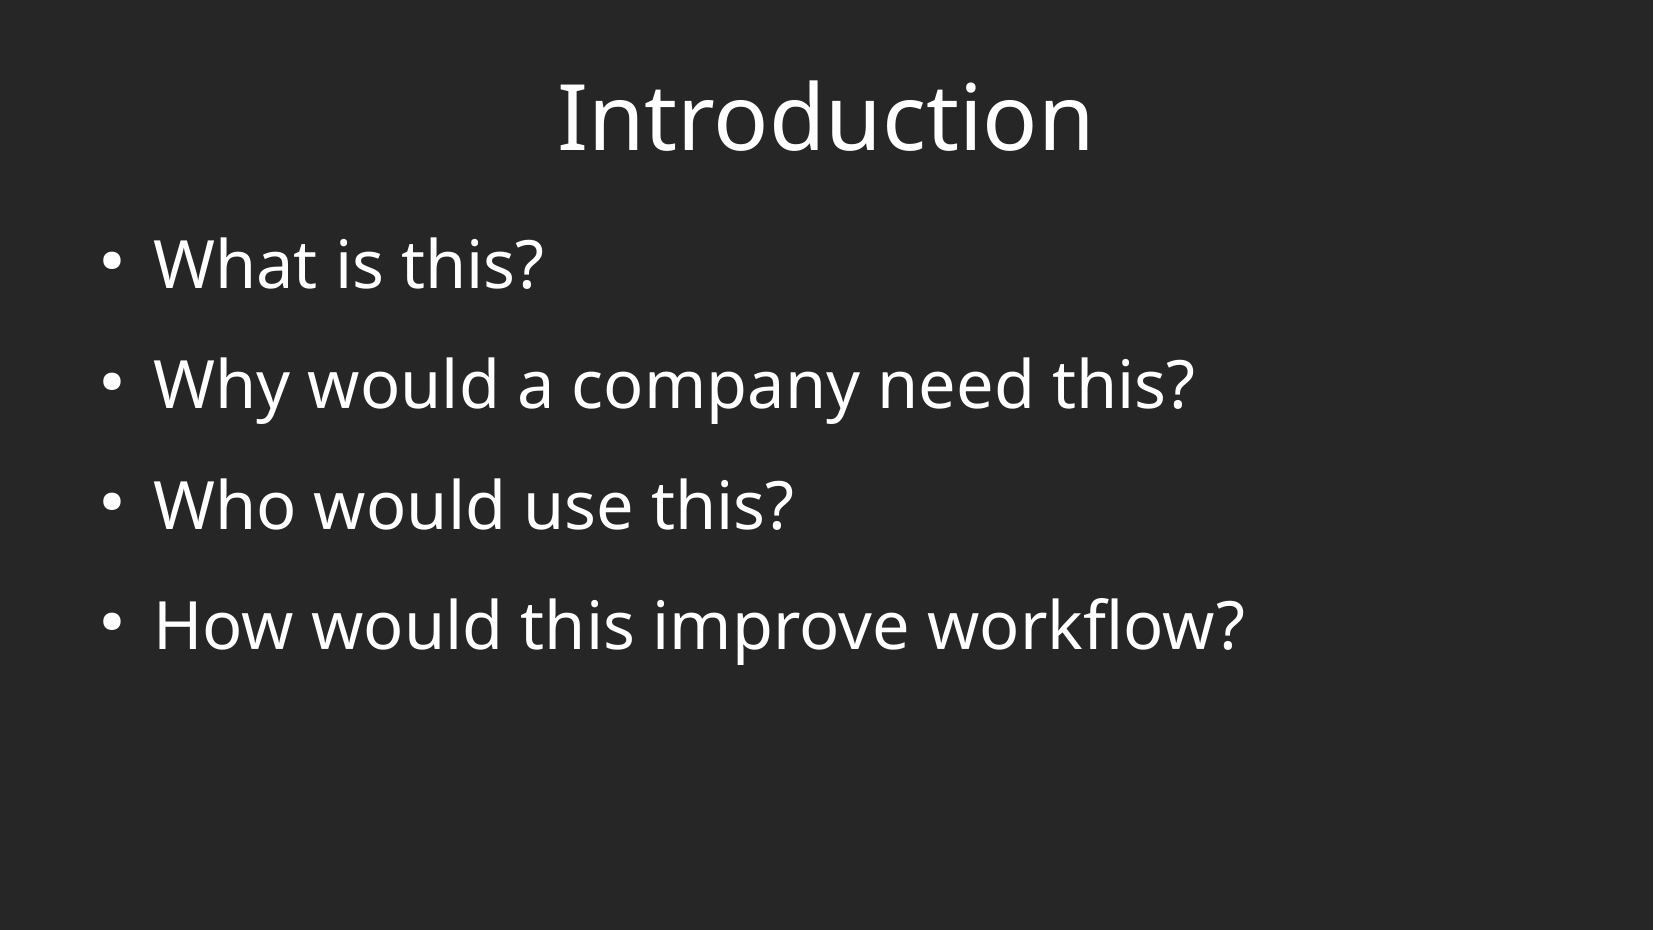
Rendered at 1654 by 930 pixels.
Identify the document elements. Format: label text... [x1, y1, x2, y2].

title Introduction [82, 37, 1571, 193]
list What is this? Why would a company need this? Who would use this? How would this improve workflow? [82, 217, 1571, 757]
